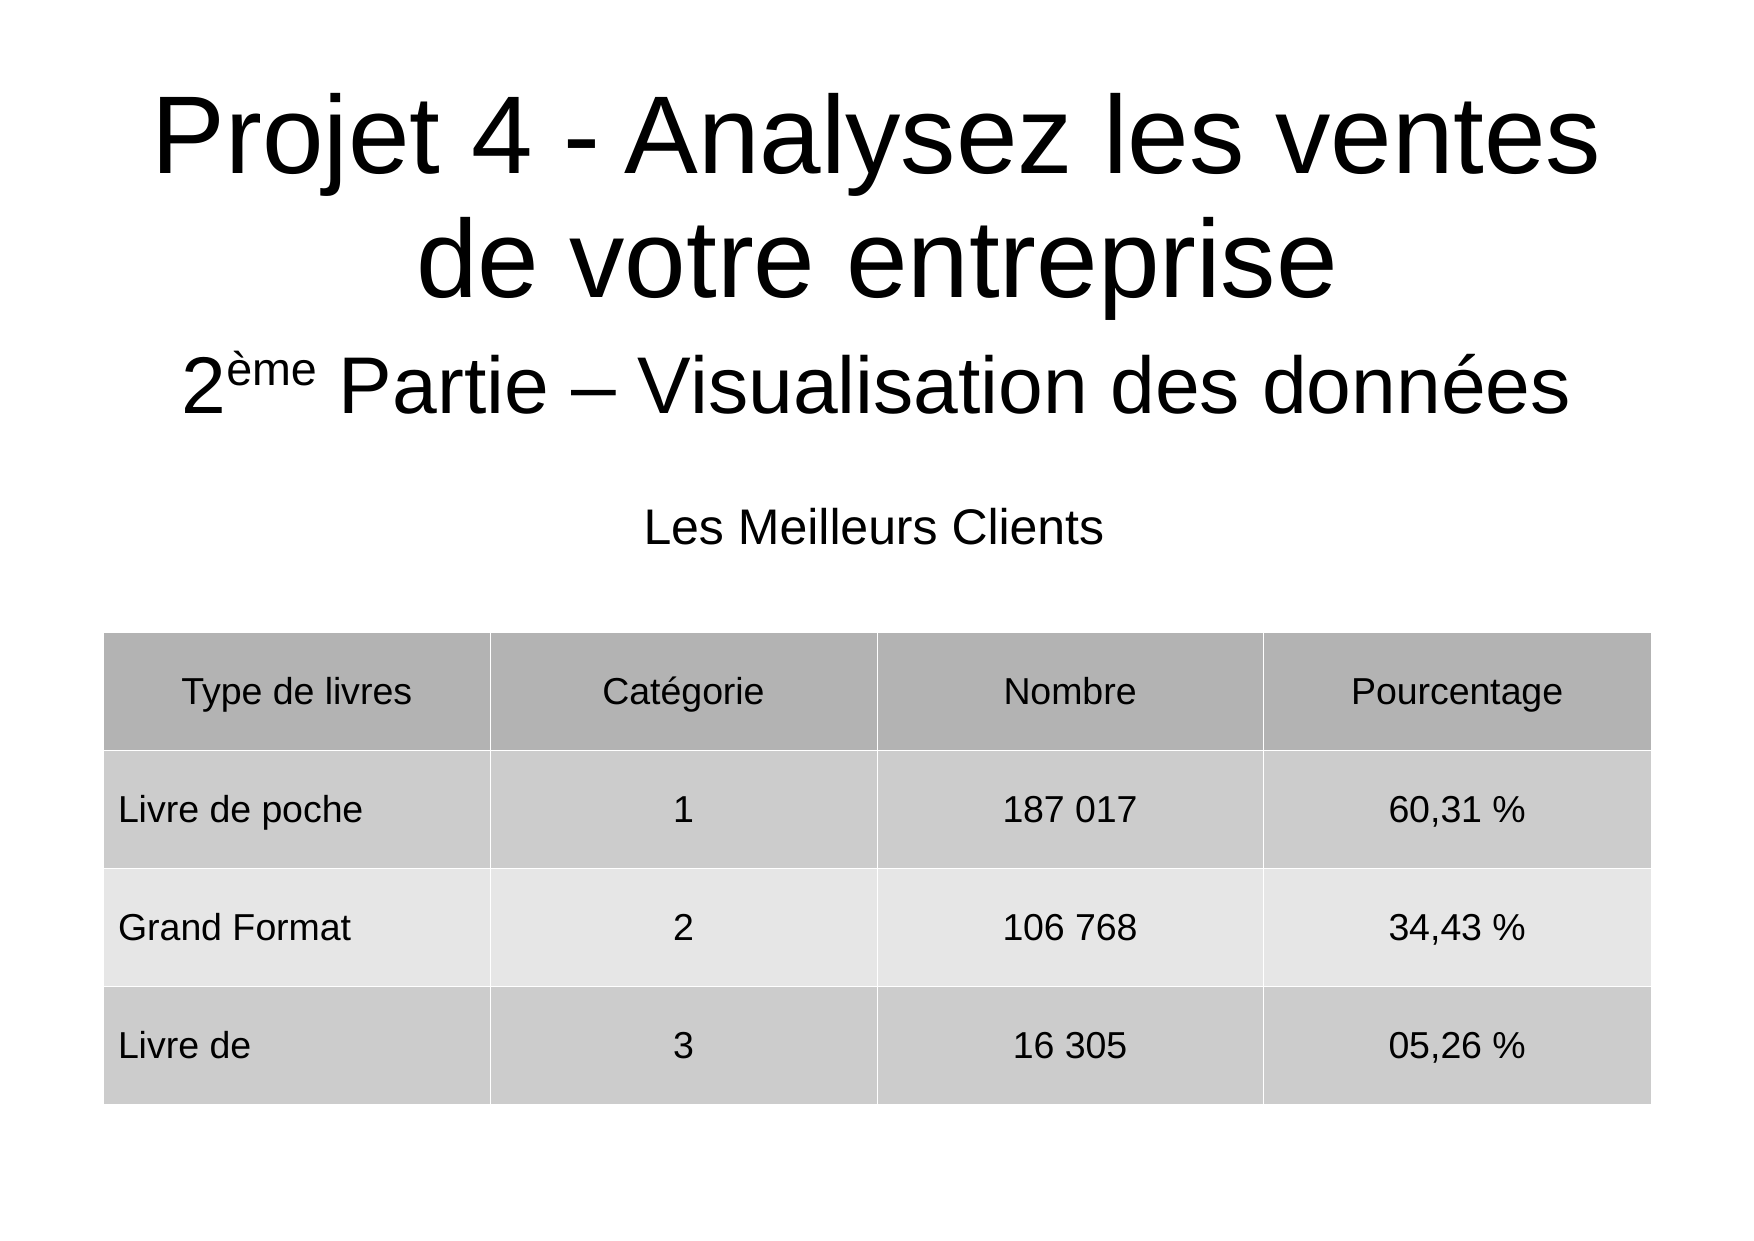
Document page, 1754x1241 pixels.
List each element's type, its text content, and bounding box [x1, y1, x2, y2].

subtitle 2ème Partie – Visualisation des données [140, 321, 1614, 449]
table_cell 1 [491, 751, 877, 868]
table_cell Livre de poche [104, 751, 490, 868]
table_cell 60,31 % [1264, 751, 1651, 868]
table_cell 34,43 % [1264, 869, 1651, 986]
table_header Type de livres [104, 633, 490, 750]
table_header Catégorie [491, 633, 877, 750]
table_cell 05,26 % [1264, 987, 1651, 1104]
title Projet 4 - Analysez les ventes de votre entreprise [140, 48, 1614, 321]
table_cell 106 768 [878, 869, 1263, 986]
table_cell 187 017 [878, 751, 1263, 868]
table_header Nombre [878, 633, 1263, 750]
table_cell 16 305 [878, 987, 1263, 1104]
text_box [106, 463, 1642, 591]
table_cell Grand Format [104, 869, 490, 986]
table_cell 2 [491, 869, 877, 986]
table_cell Livre de [104, 987, 490, 1104]
table_cell 3 [491, 987, 877, 1104]
table_header Pourcentage [1264, 633, 1651, 750]
